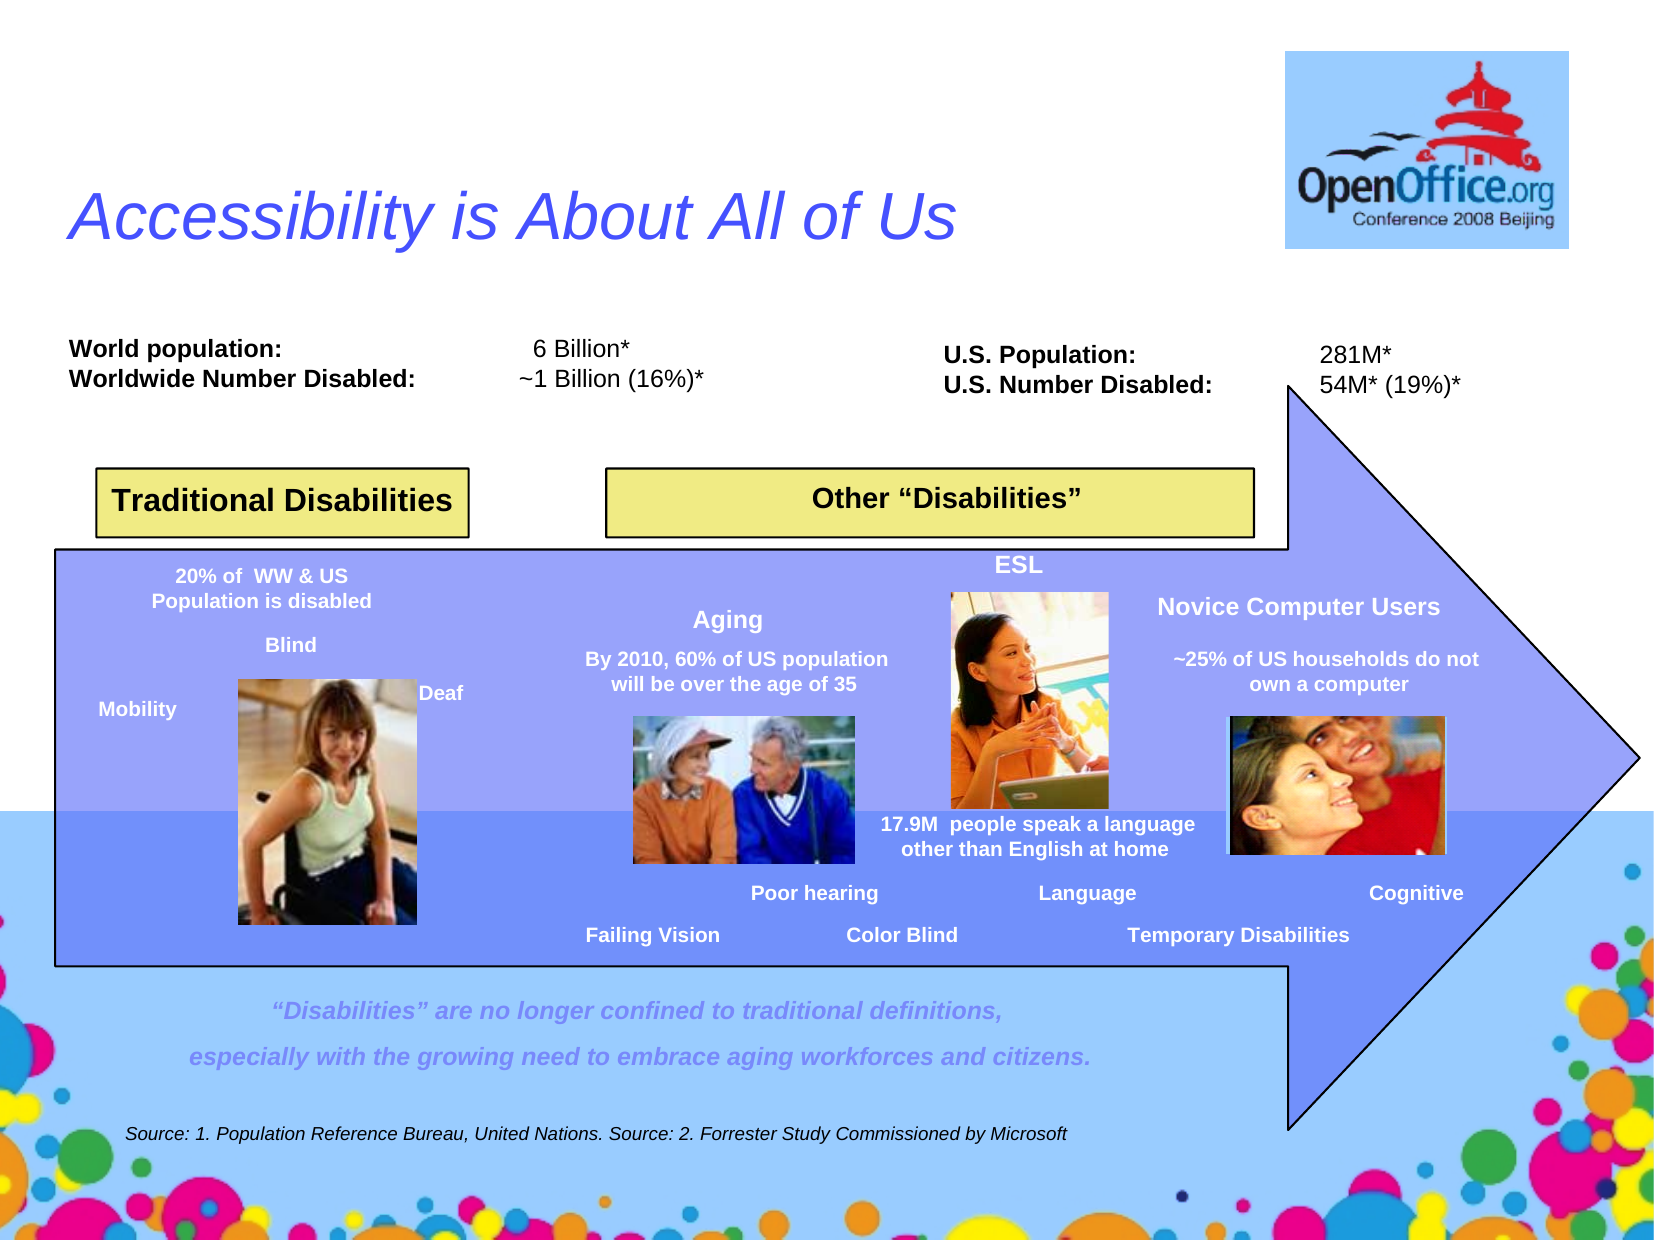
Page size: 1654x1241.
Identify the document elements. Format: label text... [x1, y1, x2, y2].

picture [633, 716, 855, 864]
text_box [121, 1156, 618, 1213]
text_box Color Blind [840, 923, 965, 951]
text_box 20% of WW & US Population is disabled [82, 564, 441, 623]
text_box ESL [991, 551, 1047, 585]
title Accessibility is About All of Us [55, 171, 1518, 266]
picture [950, 592, 1109, 809]
text_box Poor hearing [743, 881, 887, 910]
text_box Deaf [416, 682, 467, 710]
text_box [96, 521, 469, 538]
text_box [55, 428, 1640, 1116]
text_box U.S. Population: 281M* U.S. Number Disabled: 54M* (19%)* [943, 313, 1598, 428]
picture [1226, 716, 1447, 855]
text_box Traditional Disabilities [96, 482, 469, 521]
text_box Mobility [94, 698, 181, 726]
text_box Source: 1. Population Reference Bureau, United Nations. Source: 2. Forrester Study Commissioned by Microsoft [110, 1116, 1489, 1160]
text_box Temporary Disabilities [1116, 923, 1362, 951]
text_box World population: 6 Billion* Worldwide Number Disabled: ~1 Billion (16%)* [68, 313, 910, 414]
text_box “Disabilities” are no longer confined to traditional definitions, especially with the growing need to embrace aging workforces and citizens. [0, 989, 1282, 1089]
text_box Novice Computer Users [1142, 592, 1457, 626]
picture [238, 679, 417, 925]
text_box Language [1032, 881, 1143, 910]
text_box Blind [262, 633, 320, 662]
text_box 17.9M people speak a language other than English at home [861, 813, 1215, 871]
picture [1285, 51, 1569, 250]
text_box Cognitive [1364, 881, 1469, 910]
text_box By 2010, 60% of US population will be over the age of 35 [569, 647, 905, 705]
text_box Failing Vision [578, 923, 729, 951]
picture [0, 810, 1654, 1240]
text_box Other “Disabilities” [793, 482, 1101, 521]
text_box Aging [688, 606, 768, 640]
text_box ~25% of US households do not own a computer [1157, 647, 1501, 705]
text_box [96, 468, 469, 482]
text_box [606, 468, 1254, 538]
text_box [1037, 1156, 1534, 1213]
